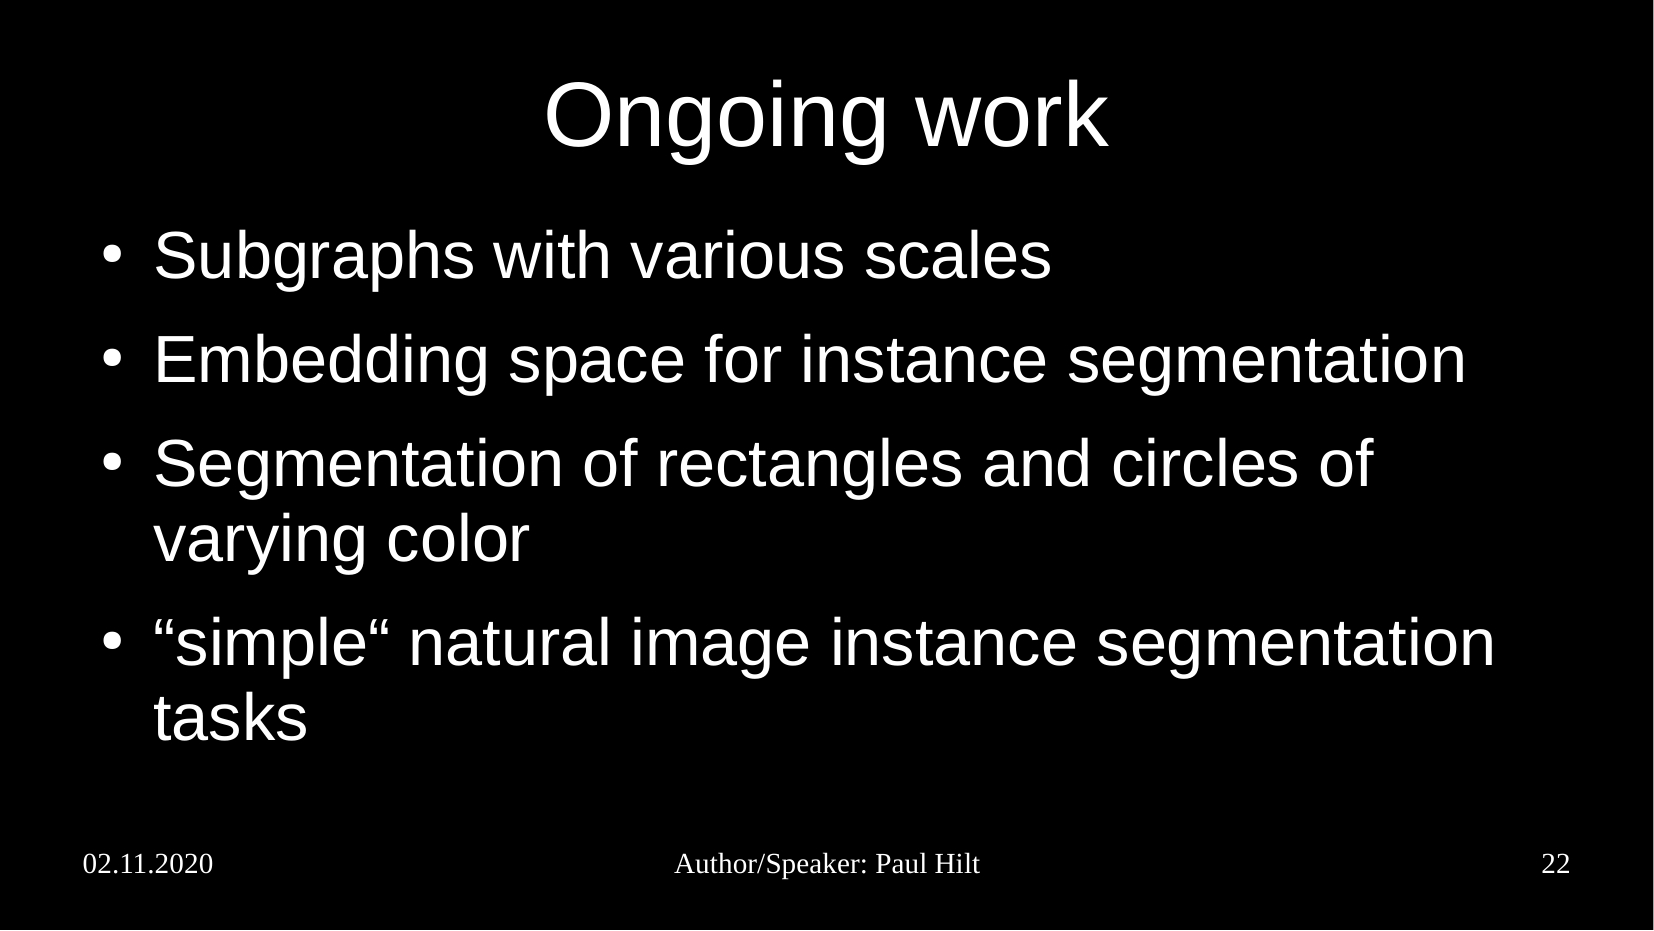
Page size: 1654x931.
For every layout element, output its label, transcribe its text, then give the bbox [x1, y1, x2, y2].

title Ongoing work [82, 37, 1571, 193]
list Subgraphs with various scales Embedding space for instance segmentation Segmentation of rectangles and circles of varying color “simple“ natural image instance segmentation tasks [82, 217, 1571, 758]
